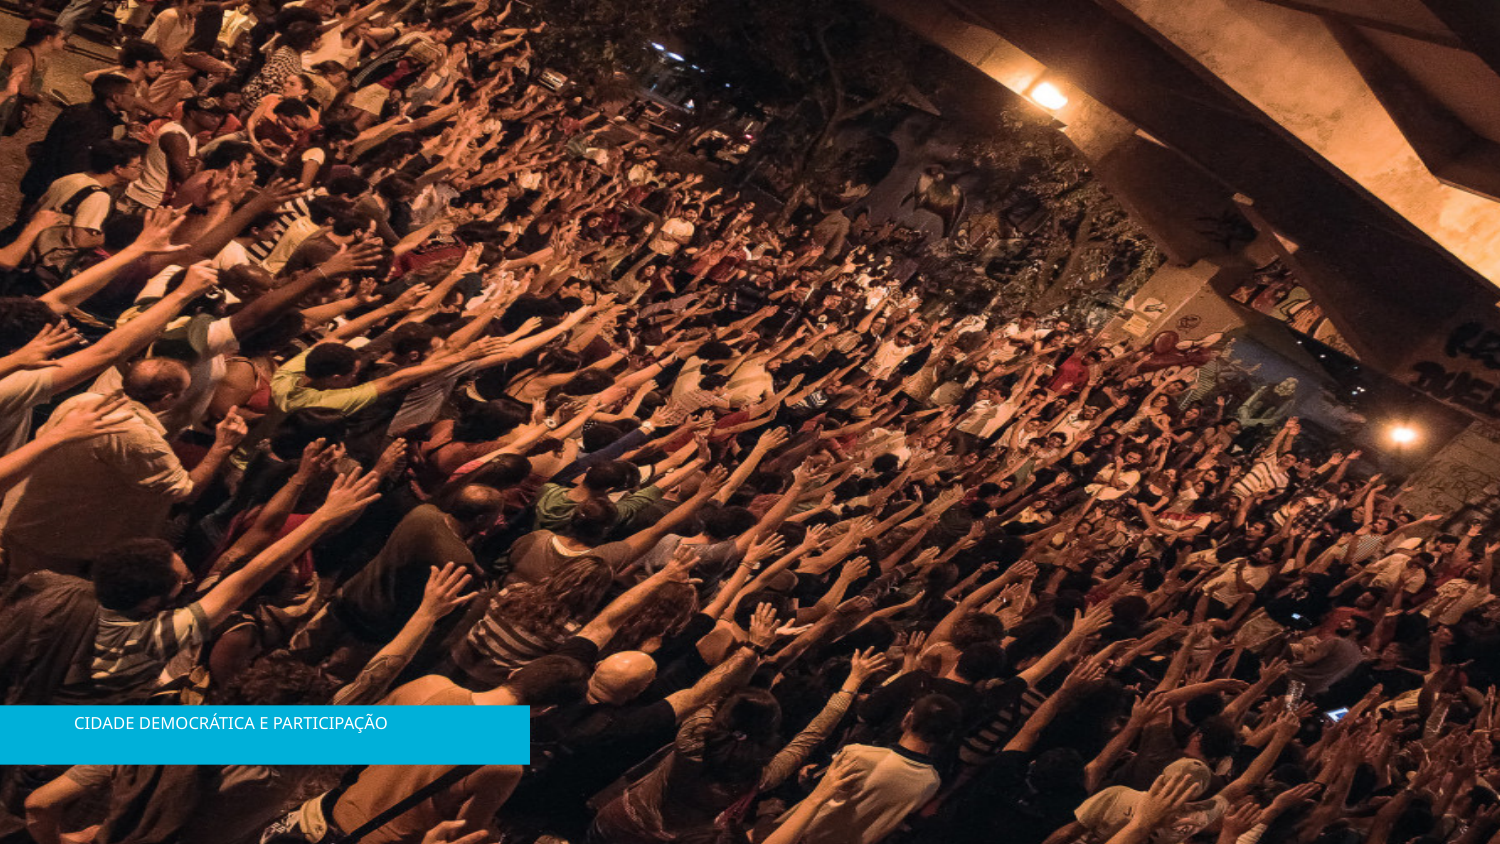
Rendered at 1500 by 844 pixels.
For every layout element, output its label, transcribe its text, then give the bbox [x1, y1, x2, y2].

picture [0, 0, 1500, 844]
list CIDADE DEMOCRÁTICA E PARTICIPAÇÃO [0, 705, 530, 765]
